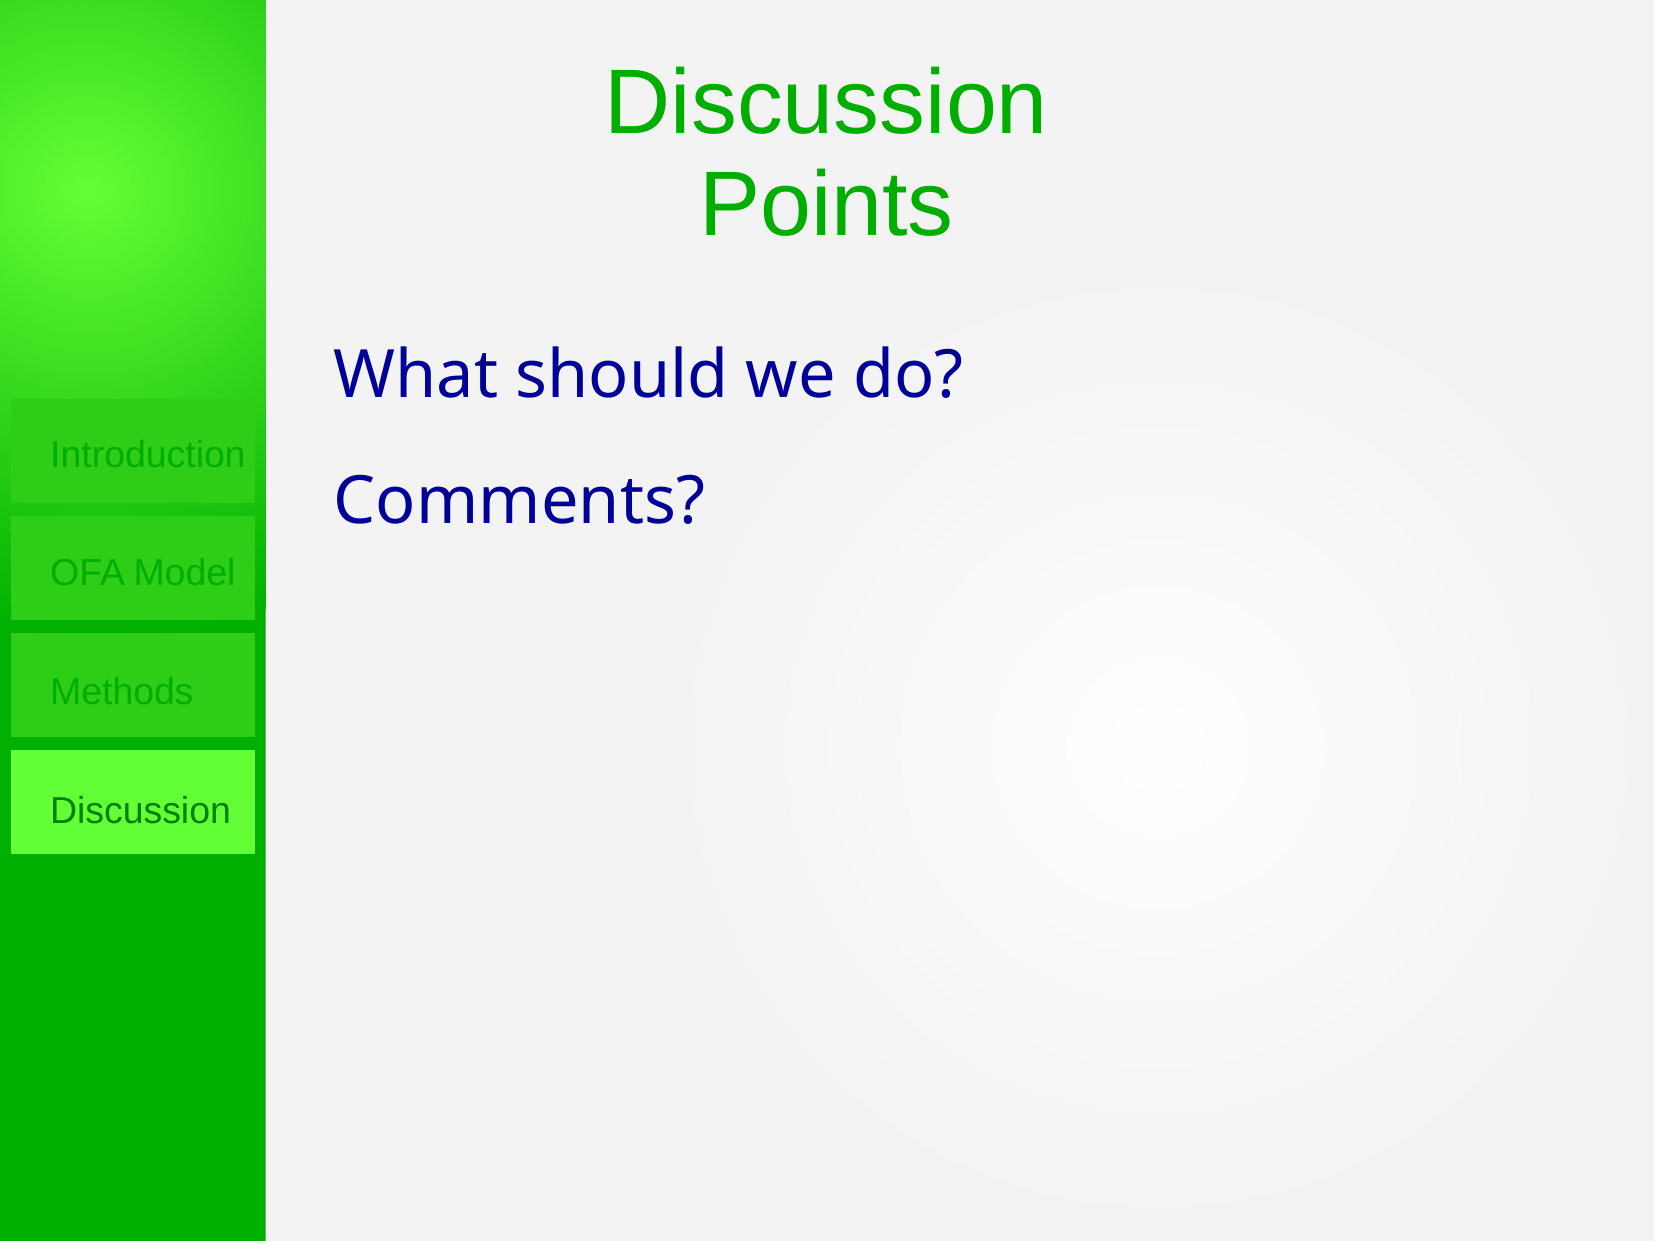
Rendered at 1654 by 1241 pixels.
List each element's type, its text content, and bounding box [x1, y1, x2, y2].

text_box What should we do? Comments? [318, 318, 1501, 525]
text_box Discussion [35, 781, 292, 839]
text_box OFA Model [35, 544, 252, 602]
text_box Introduction [35, 425, 318, 483]
title Discussion Points [493, 49, 1161, 257]
text_box Methods [35, 663, 265, 720]
